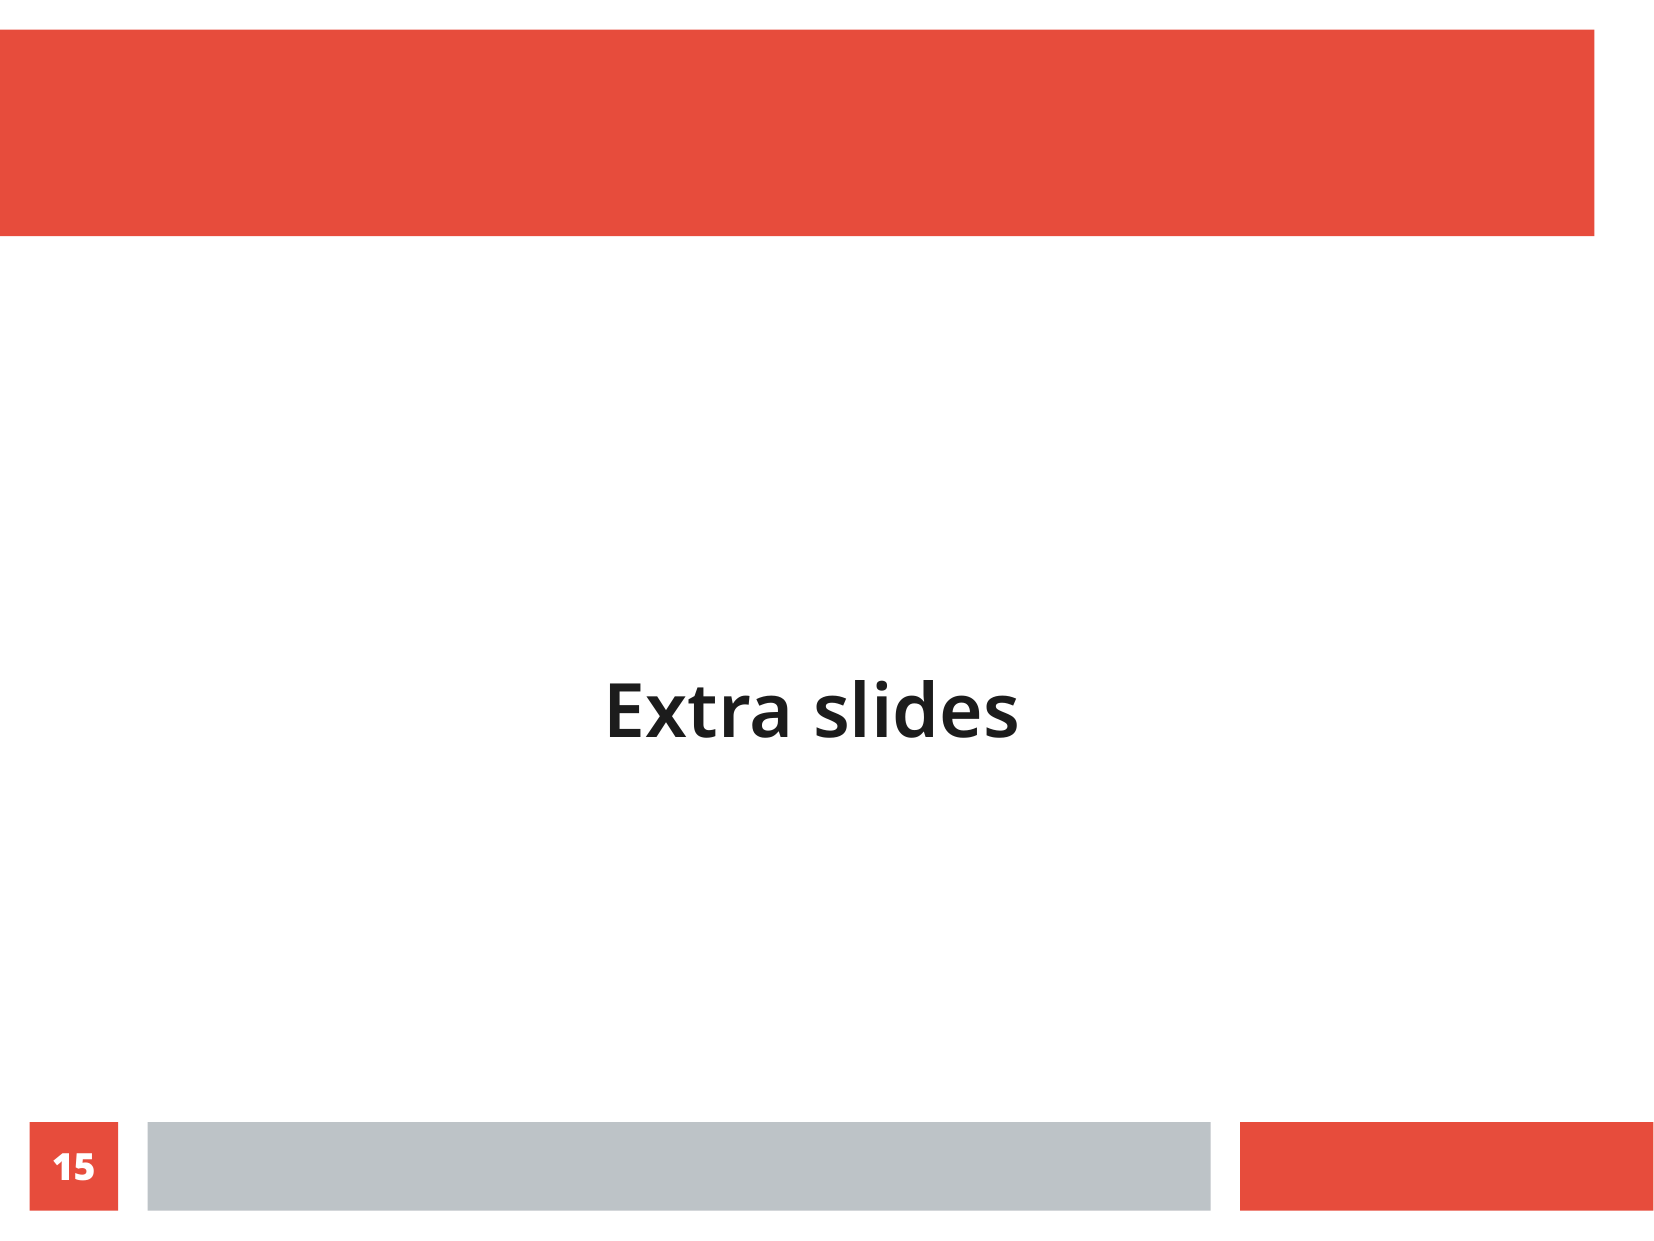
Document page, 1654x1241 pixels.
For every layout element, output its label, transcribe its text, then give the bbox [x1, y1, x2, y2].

list Extra slides [59, 324, 1565, 1093]
